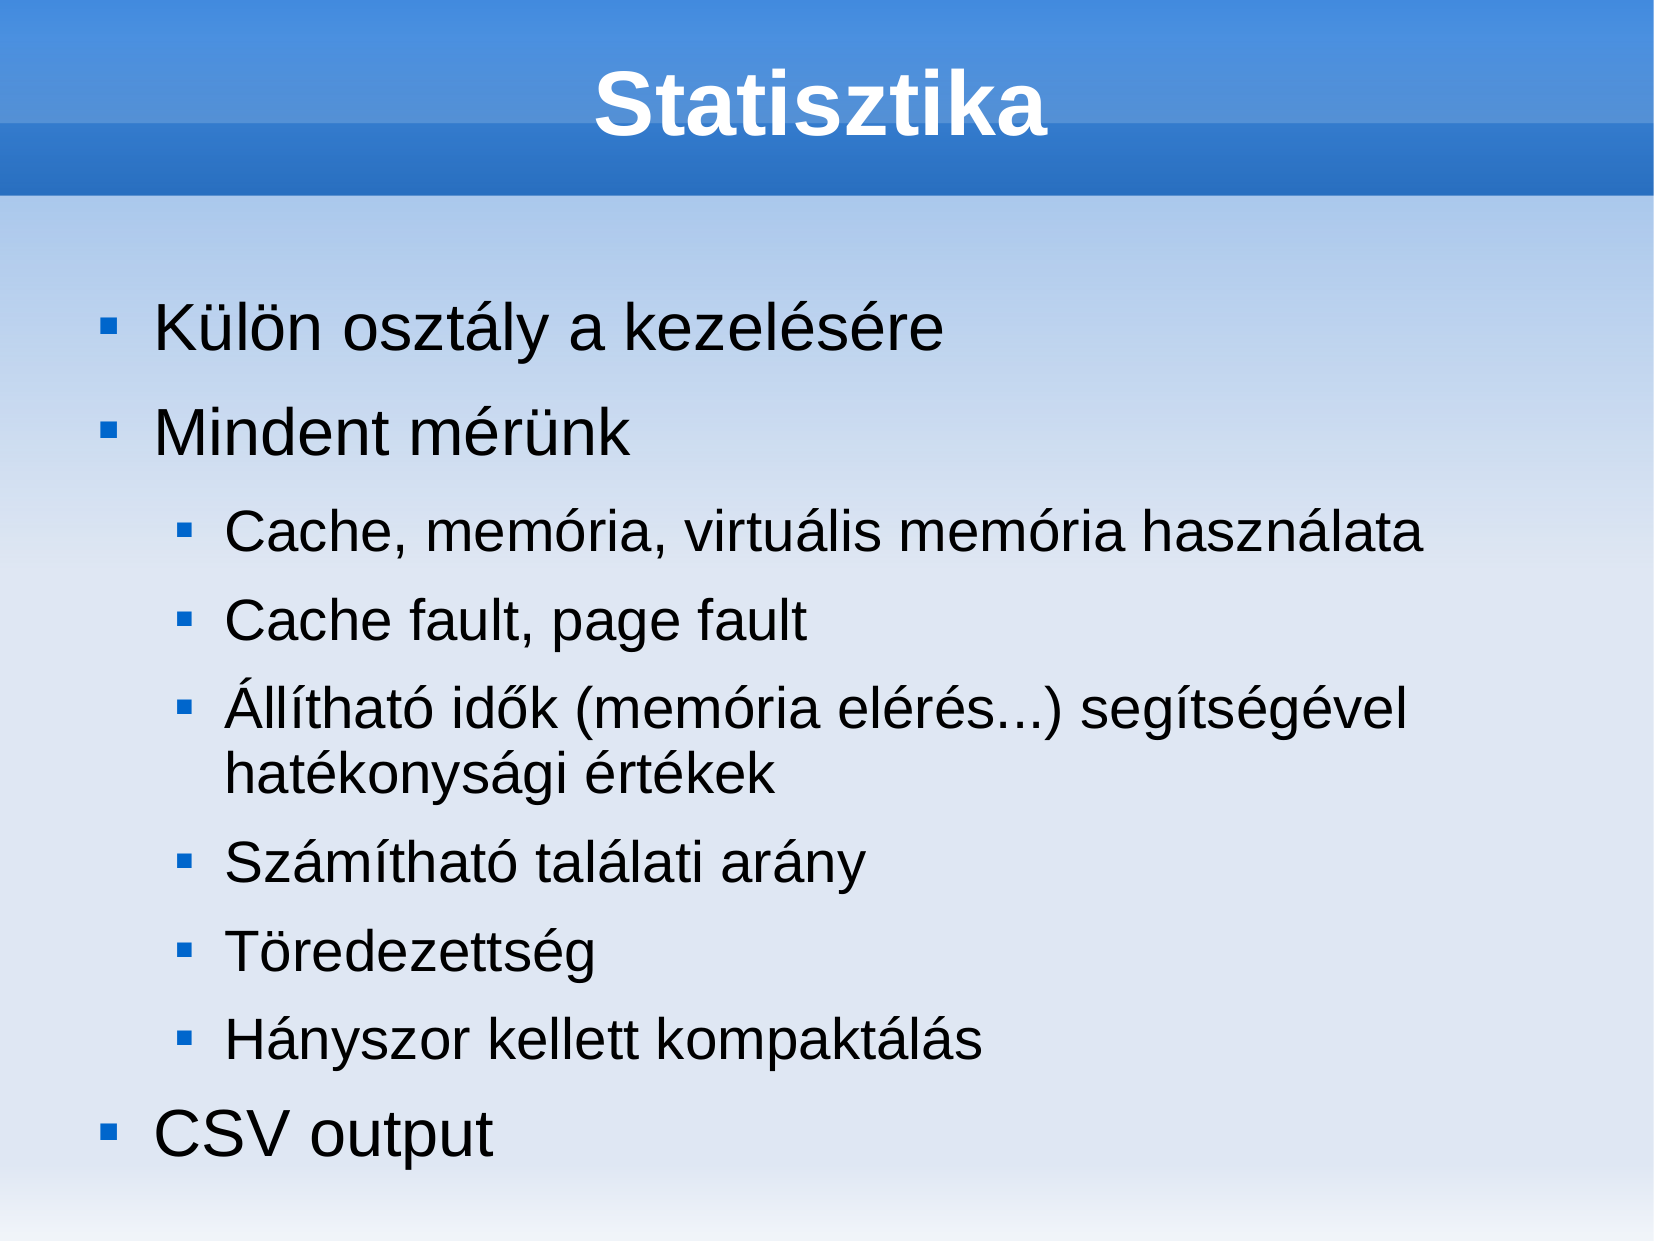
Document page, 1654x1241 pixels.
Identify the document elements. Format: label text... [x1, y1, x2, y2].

title Statisztika [76, 7, 1565, 200]
list Külön osztály a kezelésére Mindent mérünk Cache, memória, virtuális memória használata Cache fault, page fault Állítható idők (memória elérés...) segítségével hatékonysági értékek Számítható találati arány Töredezettség Hányszor kellett kompaktálás CSV output [82, 290, 1571, 1171]
picture [0, 0, 1654, 1241]
